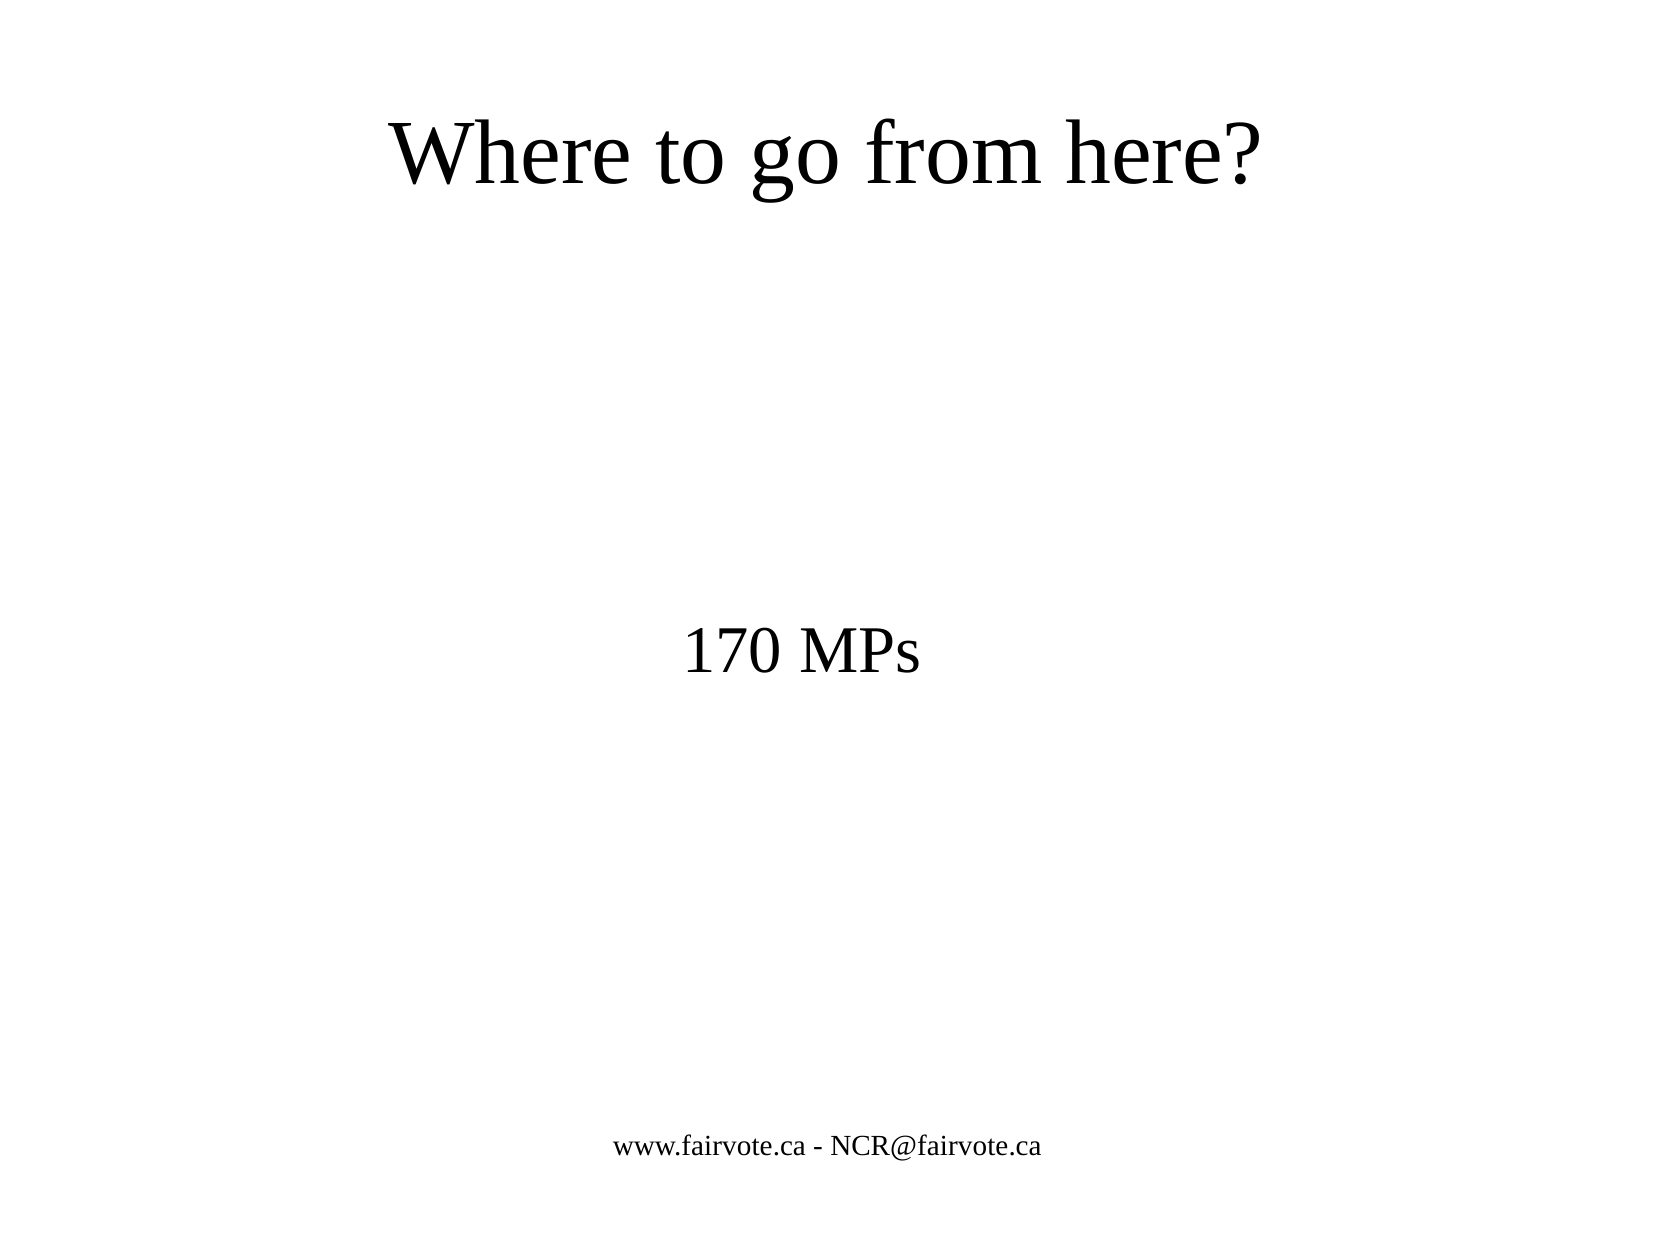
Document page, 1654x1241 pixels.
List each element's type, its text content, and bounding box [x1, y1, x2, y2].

title Where to go from here? [82, 49, 1571, 257]
subtitle 170 MPs [82, 290, 1538, 1010]
